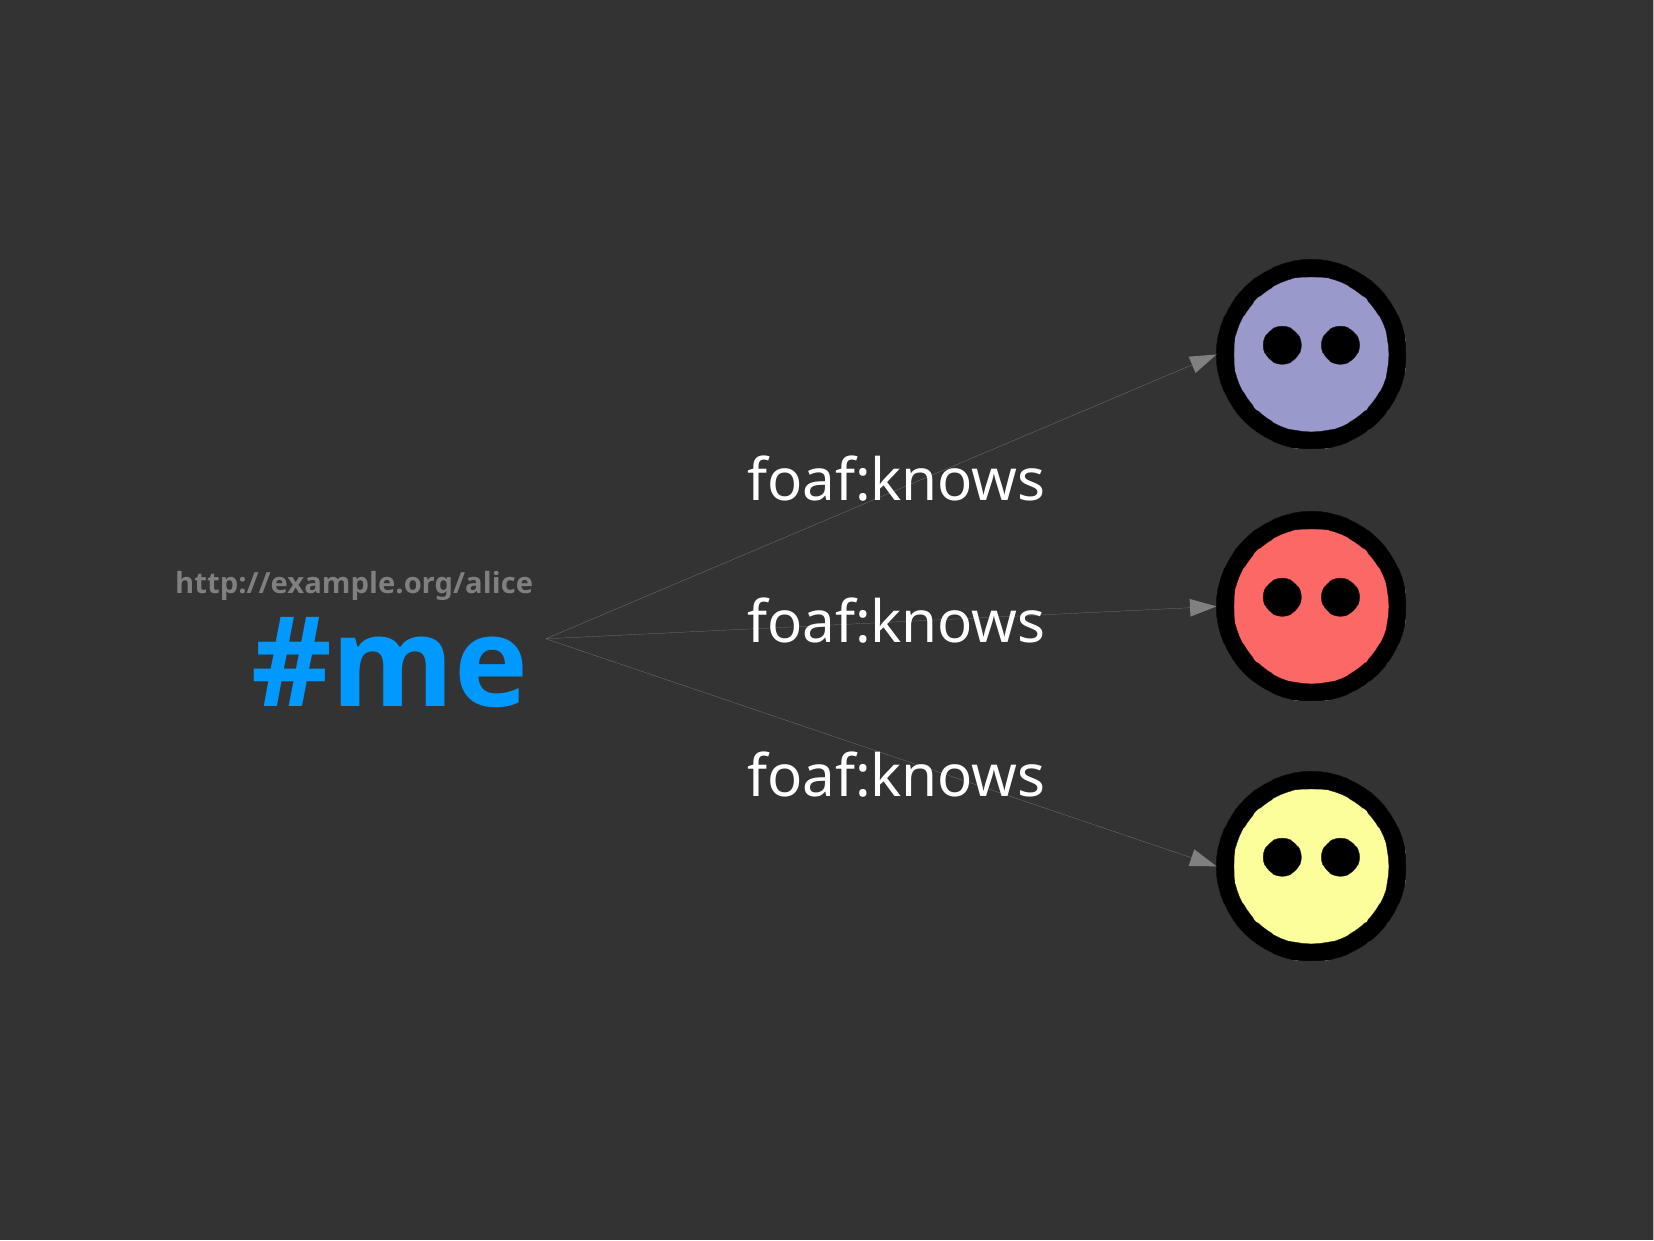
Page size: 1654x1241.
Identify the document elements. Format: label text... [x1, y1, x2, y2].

text_box foaf:knows [732, 572, 1113, 659]
picture [1216, 771, 1406, 961]
text_box foaf:knows [732, 726, 1113, 813]
picture [1216, 259, 1406, 450]
text_box #me [236, 655, 546, 752]
picture [1216, 511, 1406, 702]
text_box http://example.org/alice [160, 555, 1087, 655]
text_box foaf:knows [732, 431, 1113, 517]
